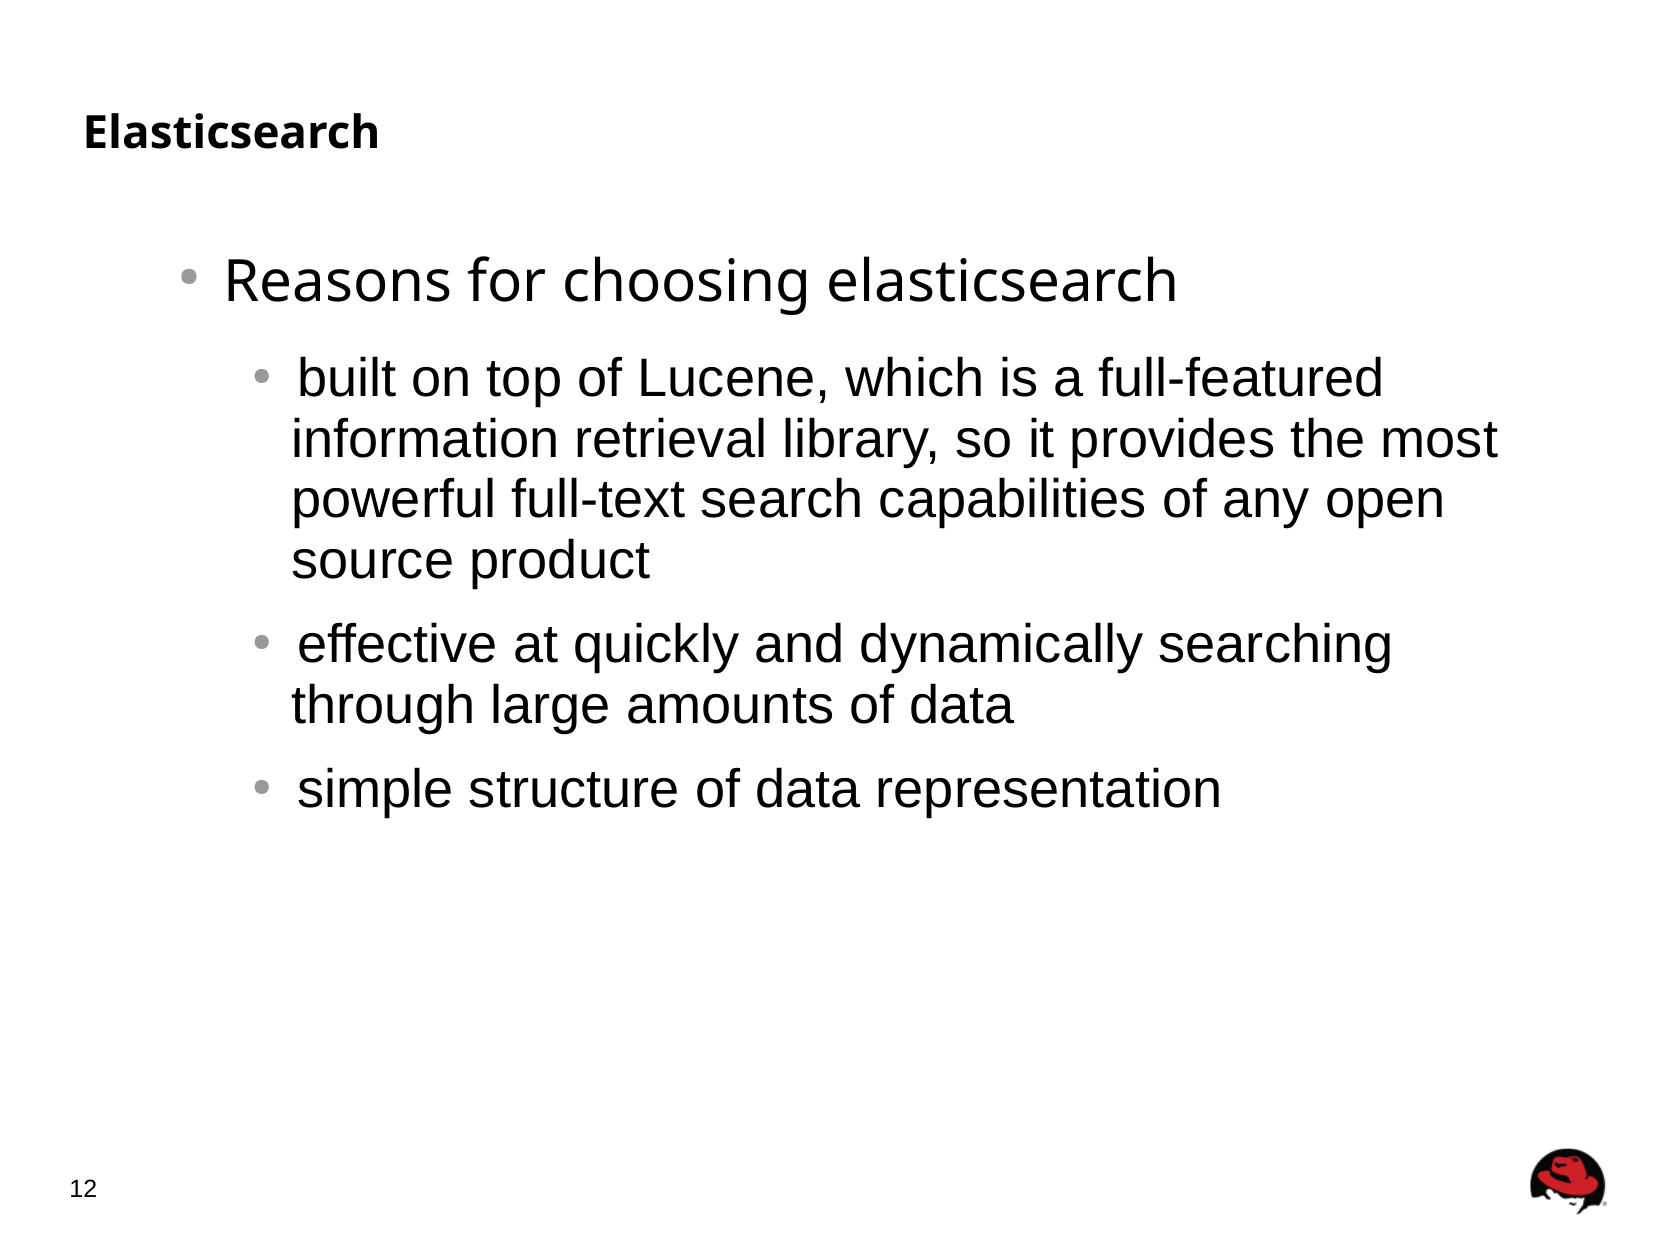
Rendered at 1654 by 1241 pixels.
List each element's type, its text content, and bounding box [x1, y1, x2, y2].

picture [1529, 1146, 1613, 1224]
list Reasons for choosing elasticsearch built on top of Lucene, which is a full-featured information retrieval library, so it provides the most powerful full-text search capabilities of any open source product effective at quickly and dynamically searching through large amounts of data simple structure of data representation [86, 238, 1576, 1129]
title Elasticsearch [82, 37, 1571, 226]
